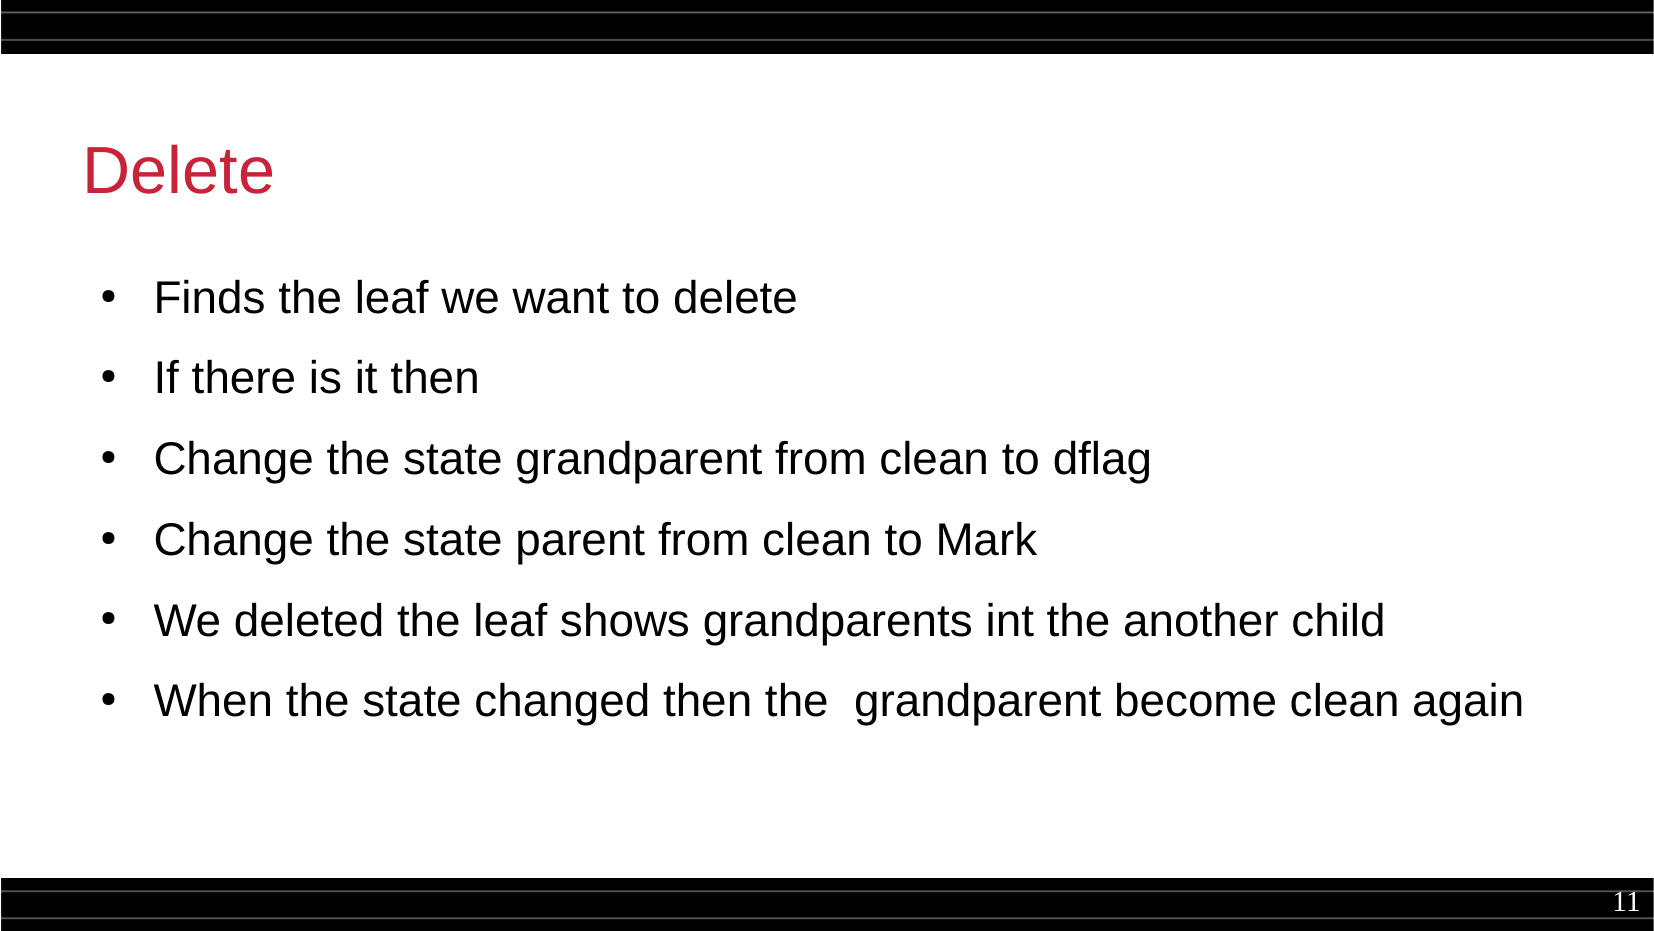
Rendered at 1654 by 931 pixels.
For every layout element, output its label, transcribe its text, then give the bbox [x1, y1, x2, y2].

picture [1, 0, 1654, 54]
list Finds the leaf we want to delete If there is it then Change the state grandparent from clean to dflag Change the state parent from clean to Mark We deleted the leaf shows grandparents int the another child When the state changed then the grandparent become clean again [82, 271, 1571, 758]
title Delete [82, 92, 1571, 249]
picture [1, 878, 1654, 931]
